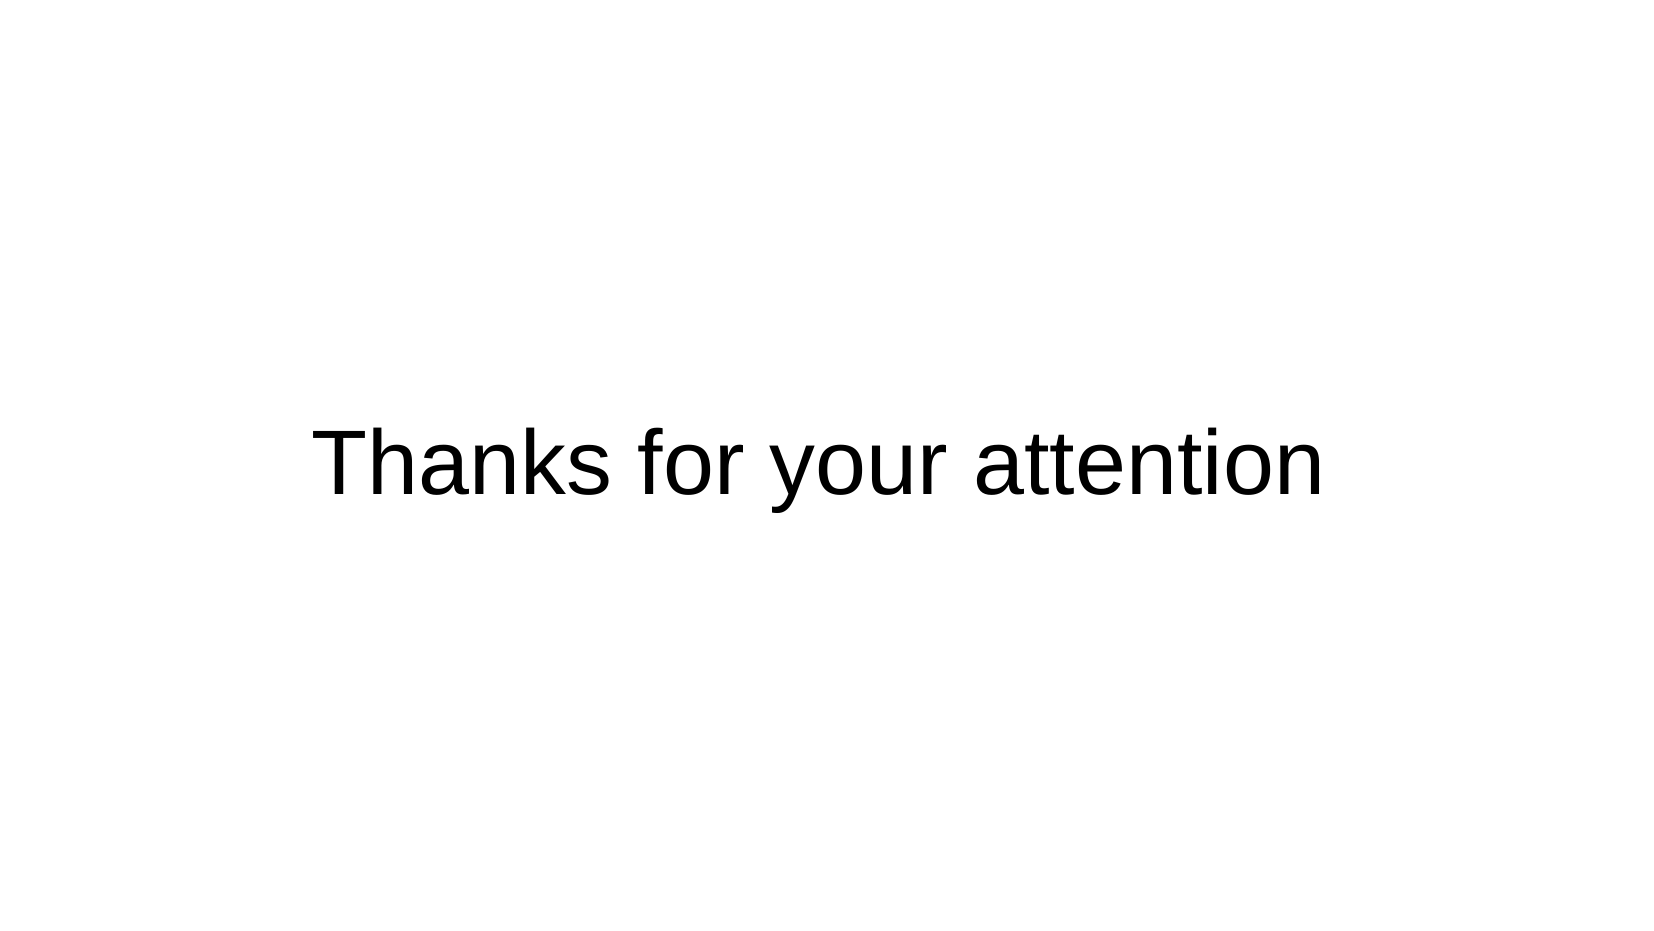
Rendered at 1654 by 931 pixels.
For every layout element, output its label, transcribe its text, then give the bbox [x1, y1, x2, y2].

title Thanks for your attention [75, 384, 1564, 541]
